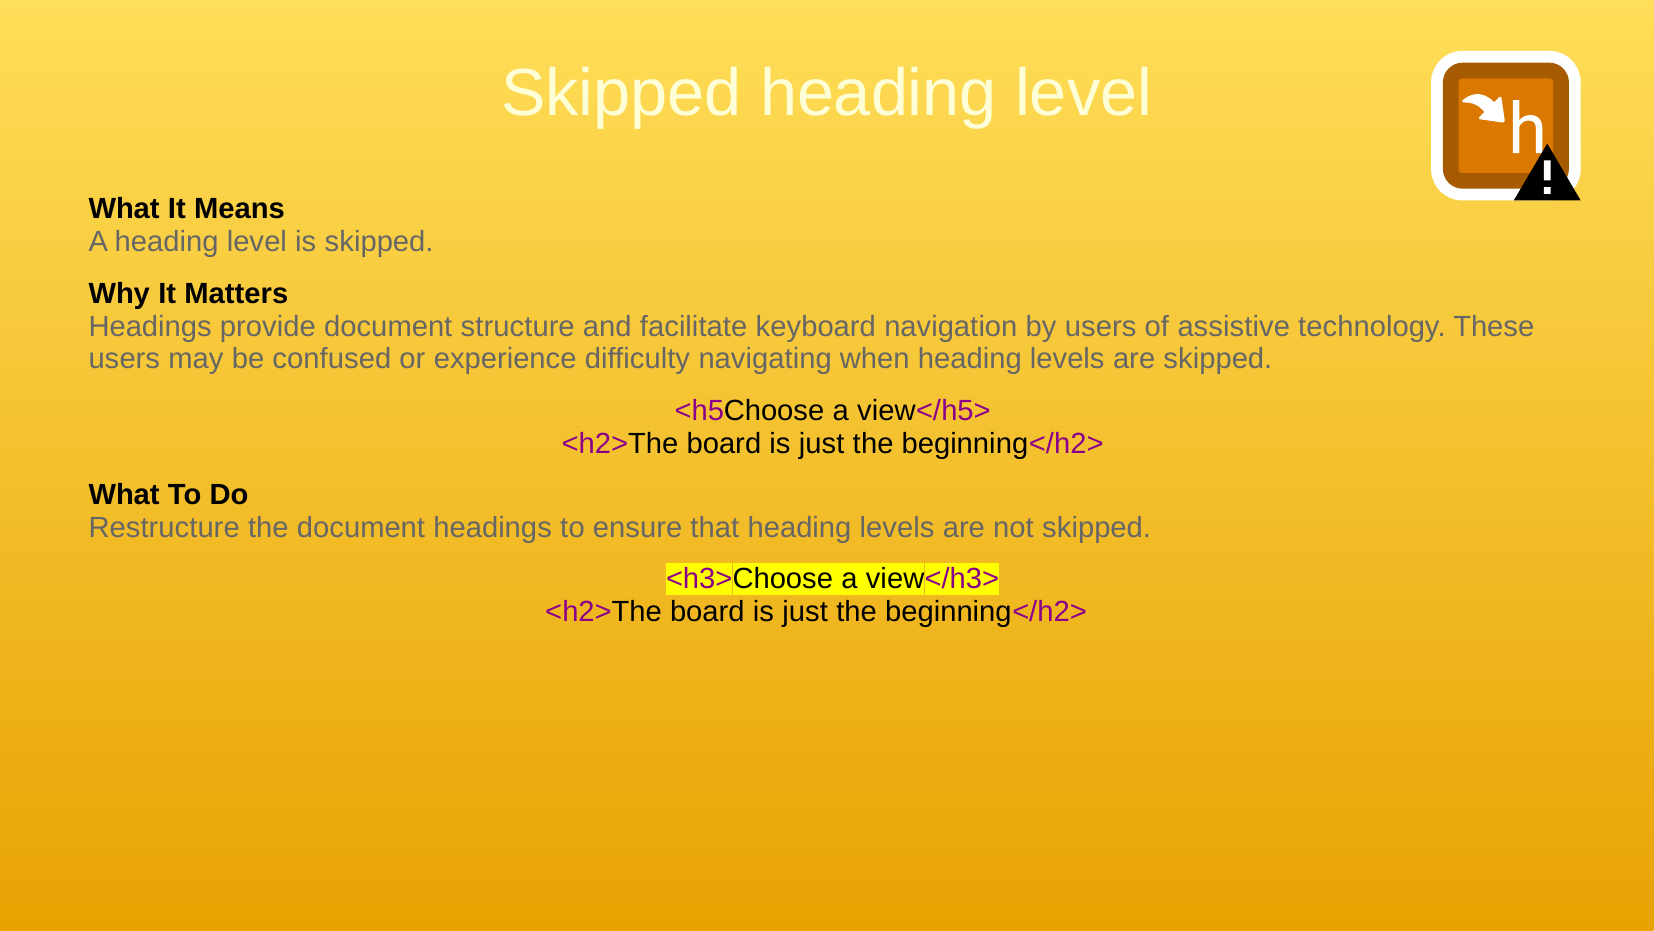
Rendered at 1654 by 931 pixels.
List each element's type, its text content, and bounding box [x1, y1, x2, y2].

picture [1417, 37, 1595, 215]
title Skipped heading level [82, 37, 1417, 148]
subtitle What It Means A heading level is skipped. Why It Matters Headings provide document structure and facilitate keyboard navigation by users of assistive technology. These users may be confused or experience difficulty navigating when heading levels are skipped. <h5Choose a view</h5> <h2>The board is just the beginning</h2> What To Do Restructure the document headings to ensure that heading levels are not skipped. <h3>Choose a view</h3> <h2>The board is just the beginning</h2> [88, 192, 1577, 857]
